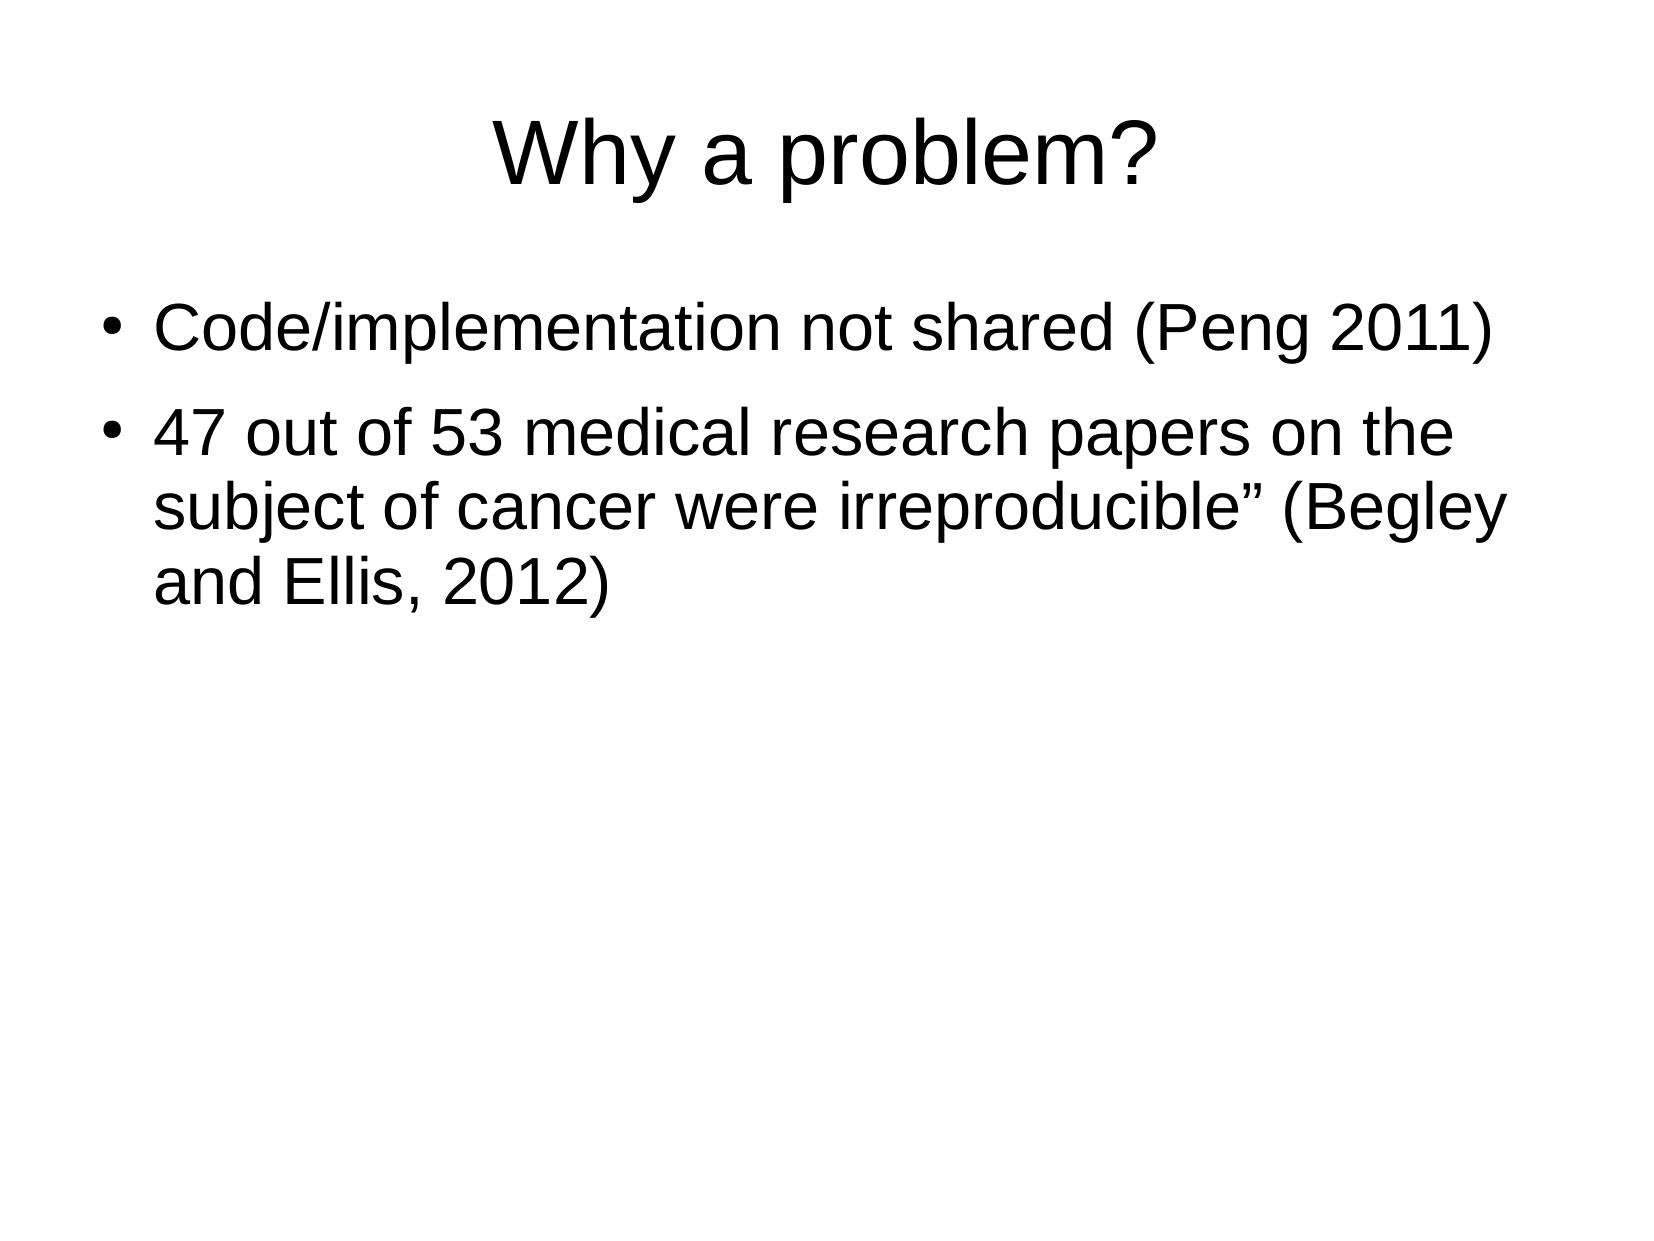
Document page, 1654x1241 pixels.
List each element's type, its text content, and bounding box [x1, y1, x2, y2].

title Why a problem? [82, 49, 1571, 257]
list Code/implementation not shared (Peng 2011) 47 out of 53 medical research papers on the subject of cancer were irreproducible” (Begley and Ellis, 2012) [82, 290, 1538, 1010]
